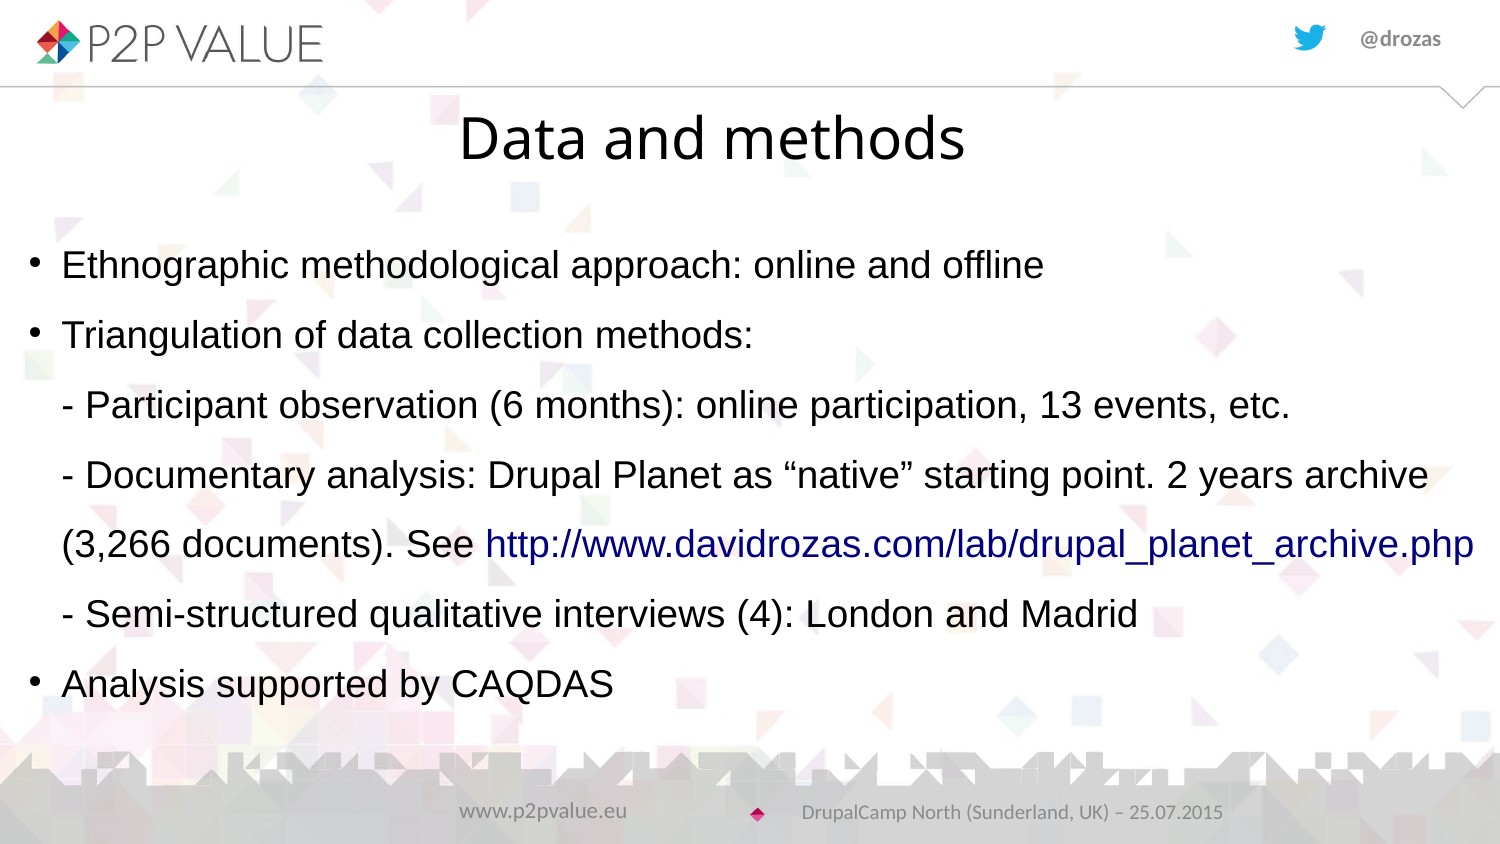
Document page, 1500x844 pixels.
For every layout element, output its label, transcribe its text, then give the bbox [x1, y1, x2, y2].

title Data and methods [60, 92, 1366, 181]
text_box www.p2pvalue.eu [453, 789, 672, 829]
text_box DrupalCamp North (Sunderland, UK) – 25.07.2015 [788, 788, 1481, 834]
picture [0, 0, 1500, 844]
subtitle Ethnographic methodological approach: online and offline Triangulation of data collection methods: - Participant observation (6 months): online participation, 13 events, etc. - Documentary analysis: Drupal Planet as “native” starting point. 2 years archive (3,266 documents). See http://www.davidrozas.com/lab/drupal_planet_archive.php - Semi-structured qualitative interviews (4): London and Madrid Analysis supported by CAQDAS [15, 210, 1496, 766]
text_box @drozas [1333, 15, 1455, 60]
